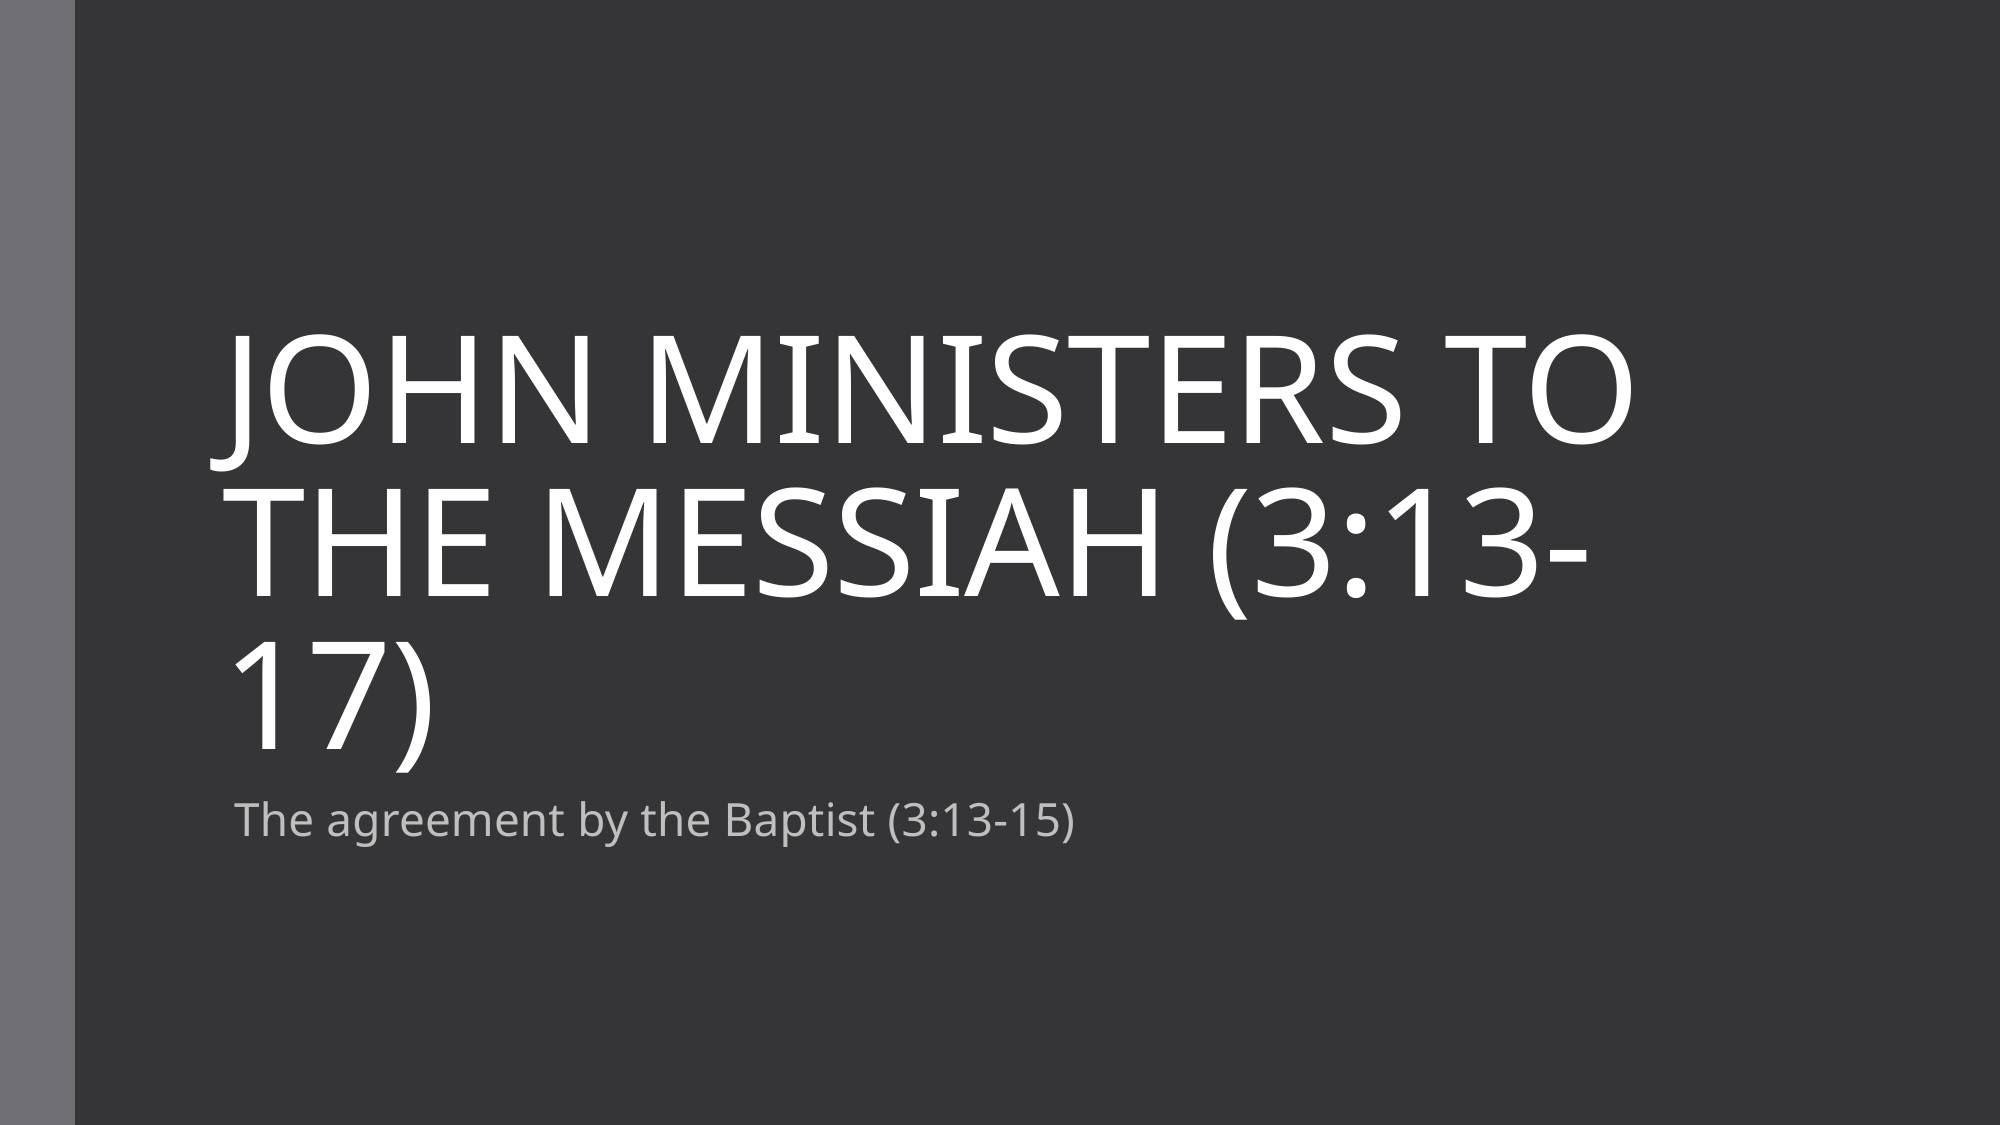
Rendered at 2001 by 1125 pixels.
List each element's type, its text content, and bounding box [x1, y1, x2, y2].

subtitle The agreement by the Baptist (3:13-15) [206, 787, 1752, 1066]
title JOHN MINISTERS TO THE MESSIAH (3:13-17) [206, 124, 1752, 787]
